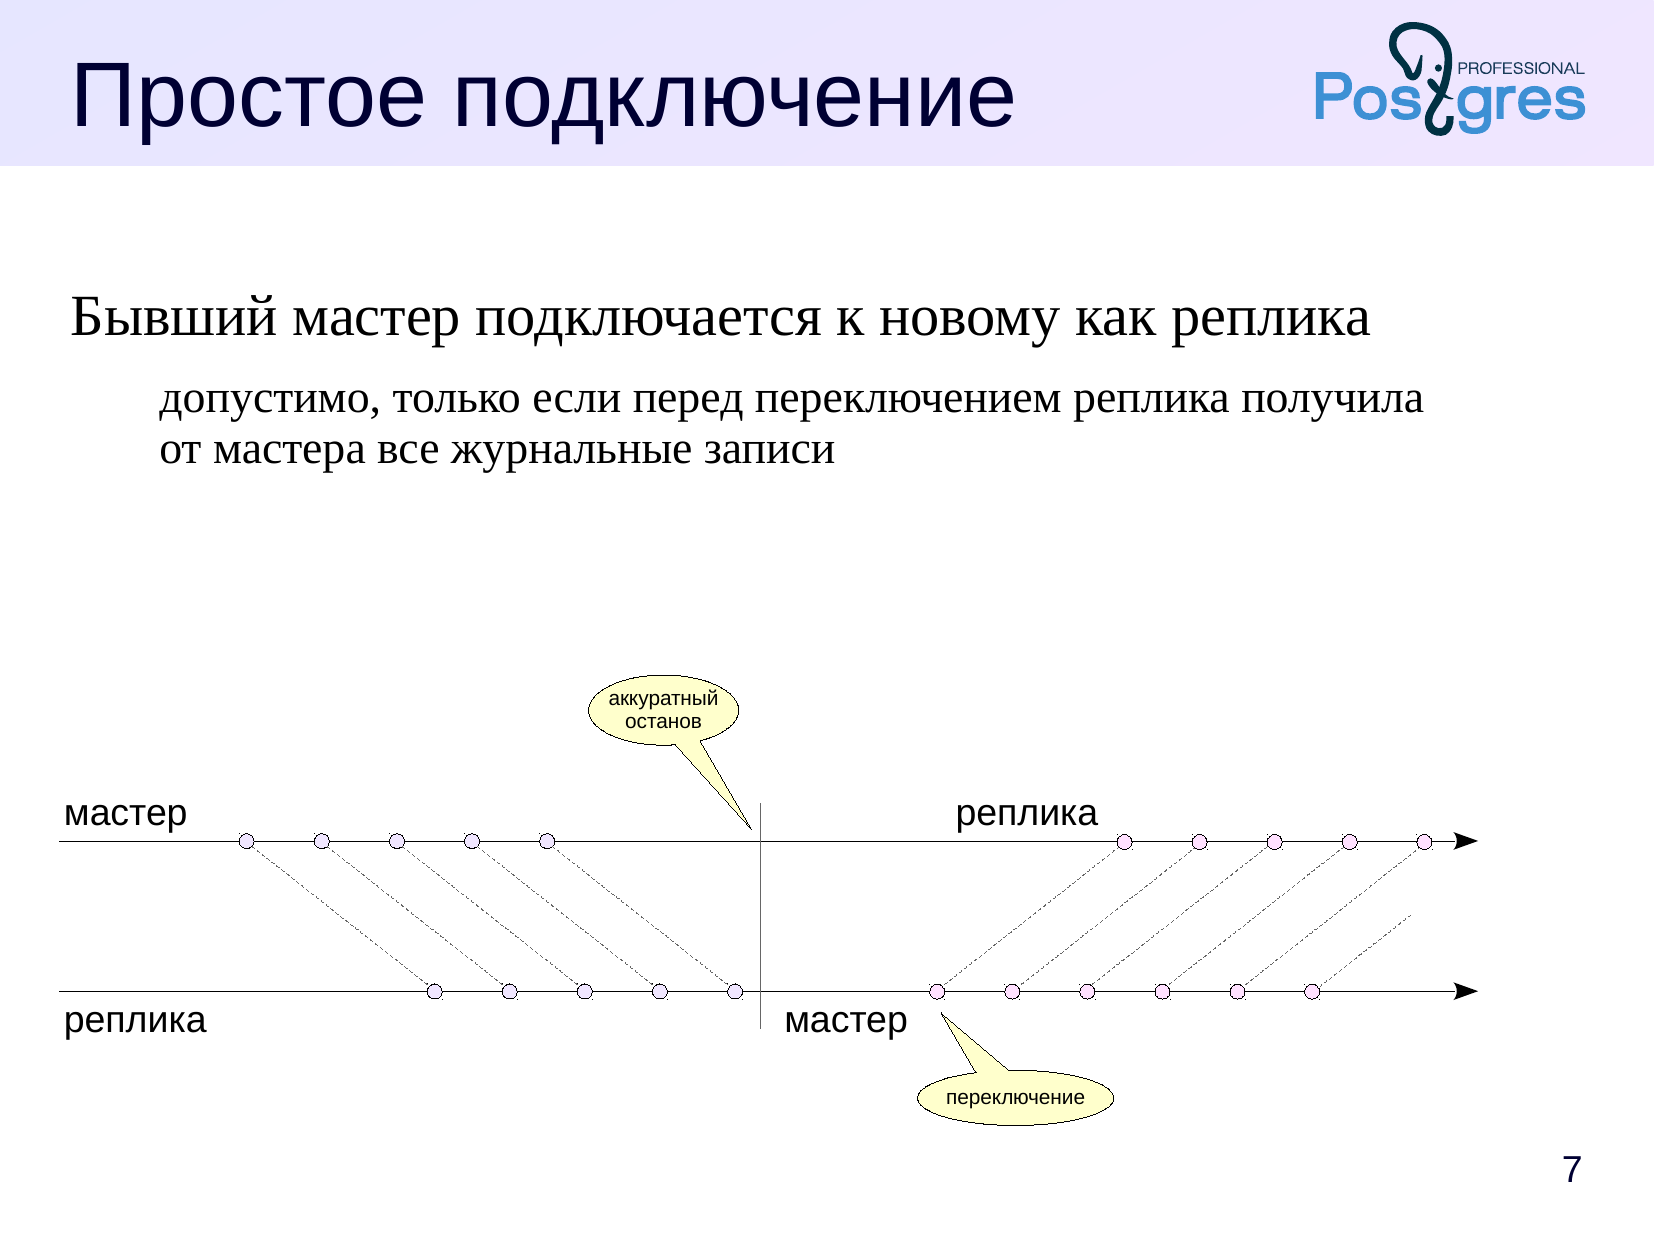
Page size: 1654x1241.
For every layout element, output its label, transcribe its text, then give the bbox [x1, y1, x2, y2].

text_box [1230, 984, 1246, 1000]
text_box мастер [769, 991, 923, 1048]
text_box [1342, 834, 1358, 850]
text_box [1004, 984, 1020, 1000]
text_box [1155, 984, 1170, 1000]
text_box [1117, 834, 1133, 850]
text_box аккуратный останов [588, 675, 752, 830]
title Простое подключение [70, 43, 1241, 147]
text_box [1079, 984, 1095, 1000]
text_box [1267, 834, 1283, 850]
text_box [502, 983, 518, 999]
text_box [314, 833, 330, 849]
text_box переключение [917, 1012, 1114, 1126]
text_box [1304, 984, 1320, 1000]
text_box реплика [940, 784, 1114, 842]
list Бывший мастер подключается к новому как реплика допустимо, только если перед переключением реплика получила от мастера все журнальные записи [70, 283, 1583, 1134]
text_box [929, 984, 945, 1000]
text_box мастер [49, 784, 203, 842]
text_box [577, 983, 593, 999]
text_box [727, 983, 743, 999]
text_box [652, 983, 668, 999]
text_box [1416, 834, 1432, 850]
text_box [427, 983, 443, 999]
text_box [1192, 834, 1208, 850]
text_box [389, 833, 405, 849]
text_box реплика [49, 991, 222, 1048]
text_box [239, 833, 255, 849]
text_box [464, 833, 480, 849]
text_box [539, 833, 555, 849]
